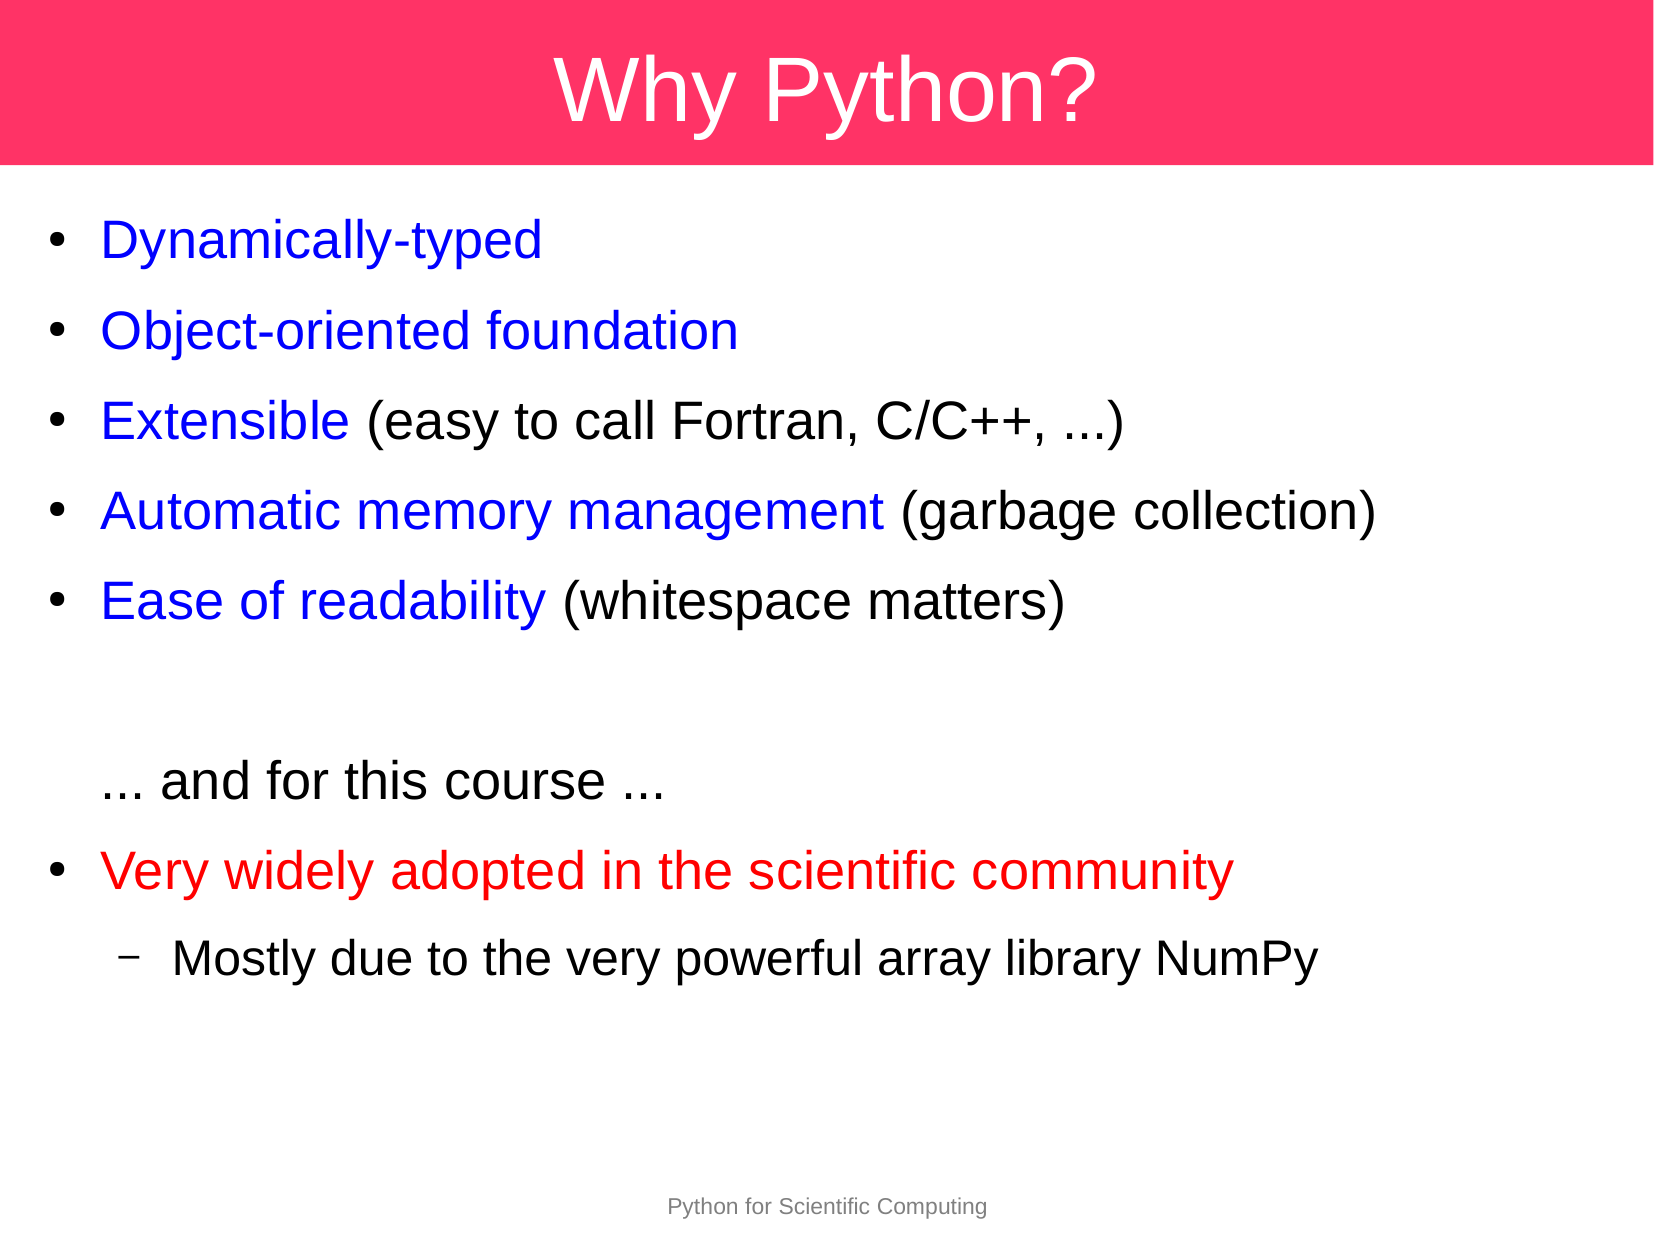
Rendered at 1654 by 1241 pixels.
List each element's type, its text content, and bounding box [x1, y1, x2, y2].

list Dynamically-typed Object-oriented foundation Extensible (easy to call Fortran, C/C++, ...) Automatic memory management (garbage collection) Ease of readability (whitespace matters) ... and for this course ... Very widely adopted in the scientific community Mostly due to the very powerful array library NumPy [30, 210, 1621, 1171]
title Why Python? [82, 31, 1571, 148]
